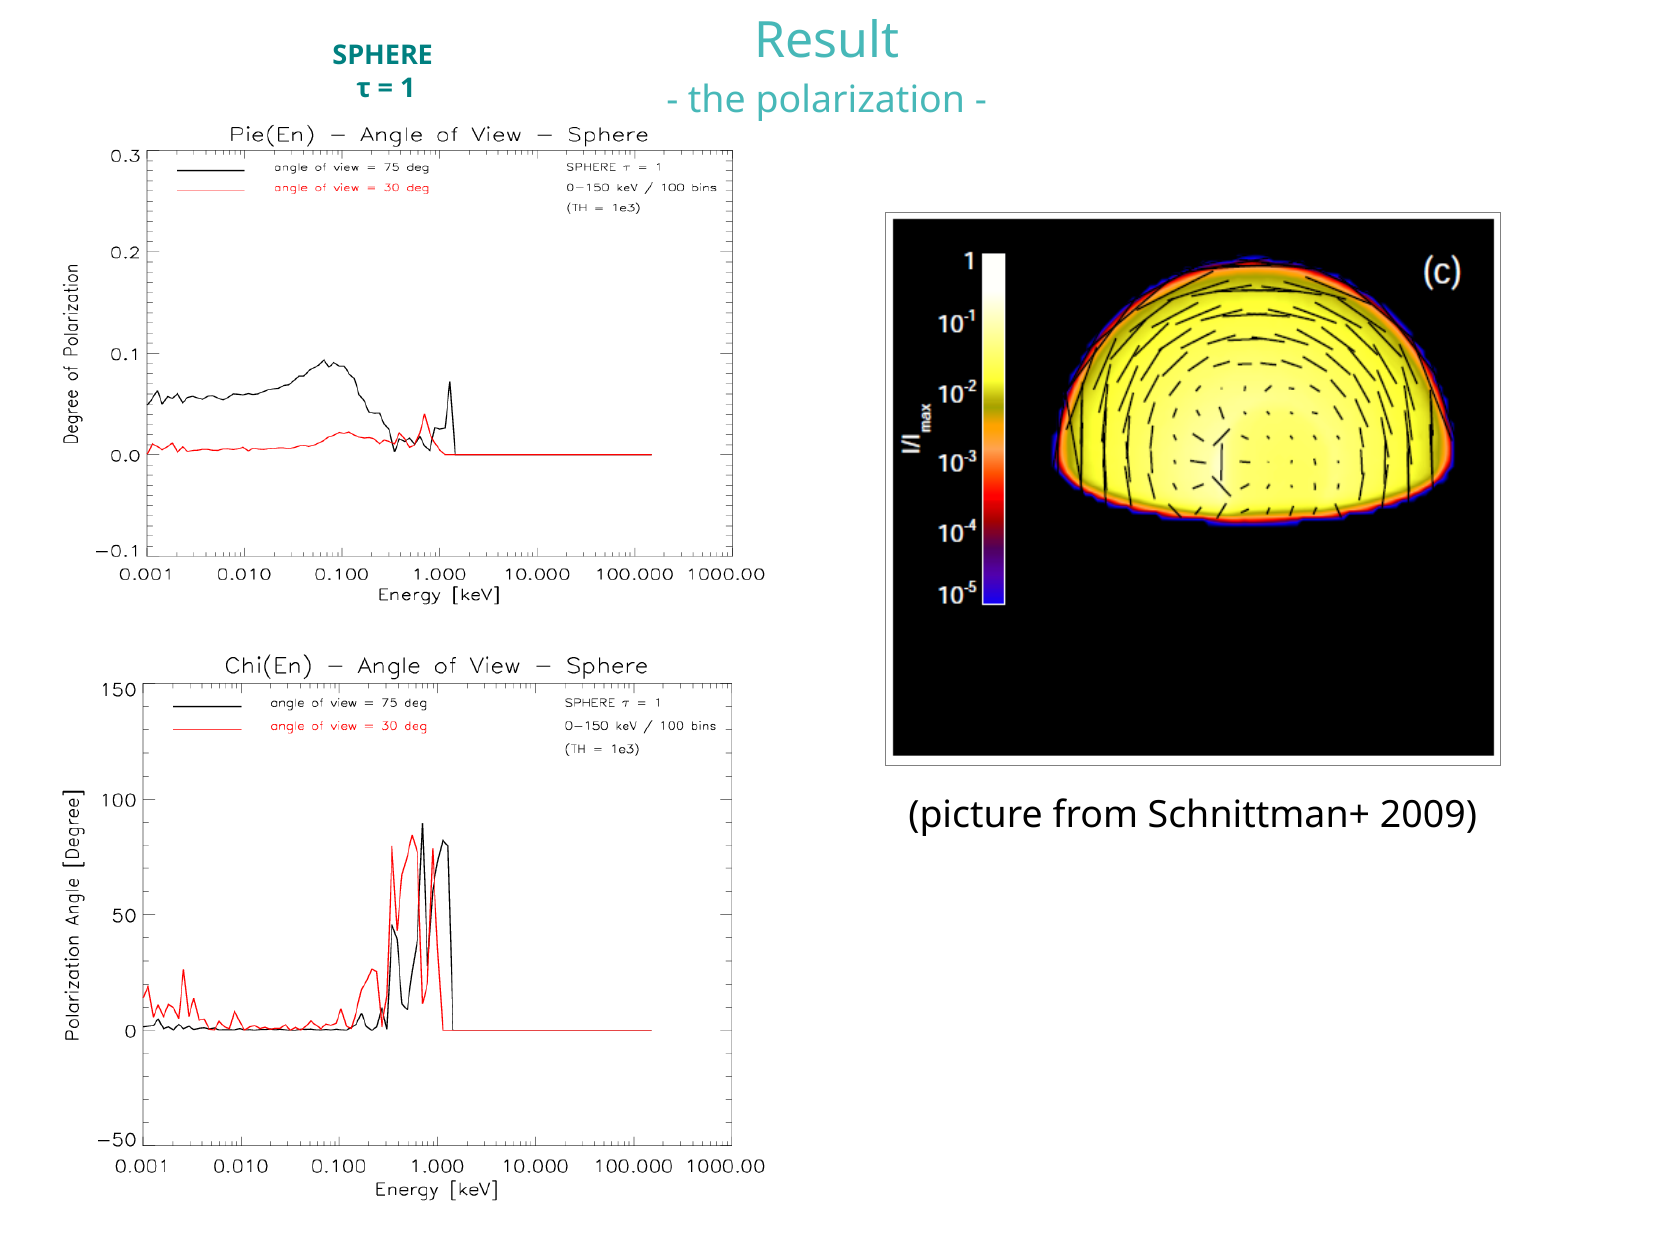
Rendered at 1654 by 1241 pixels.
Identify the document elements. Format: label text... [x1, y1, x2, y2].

title Result - the polarization - [0, 10, 1654, 118]
text_box (picture from Schnittman+ 2009) [893, 780, 1504, 841]
picture [25, 649, 766, 1216]
picture [30, 120, 766, 618]
picture [885, 212, 1501, 766]
